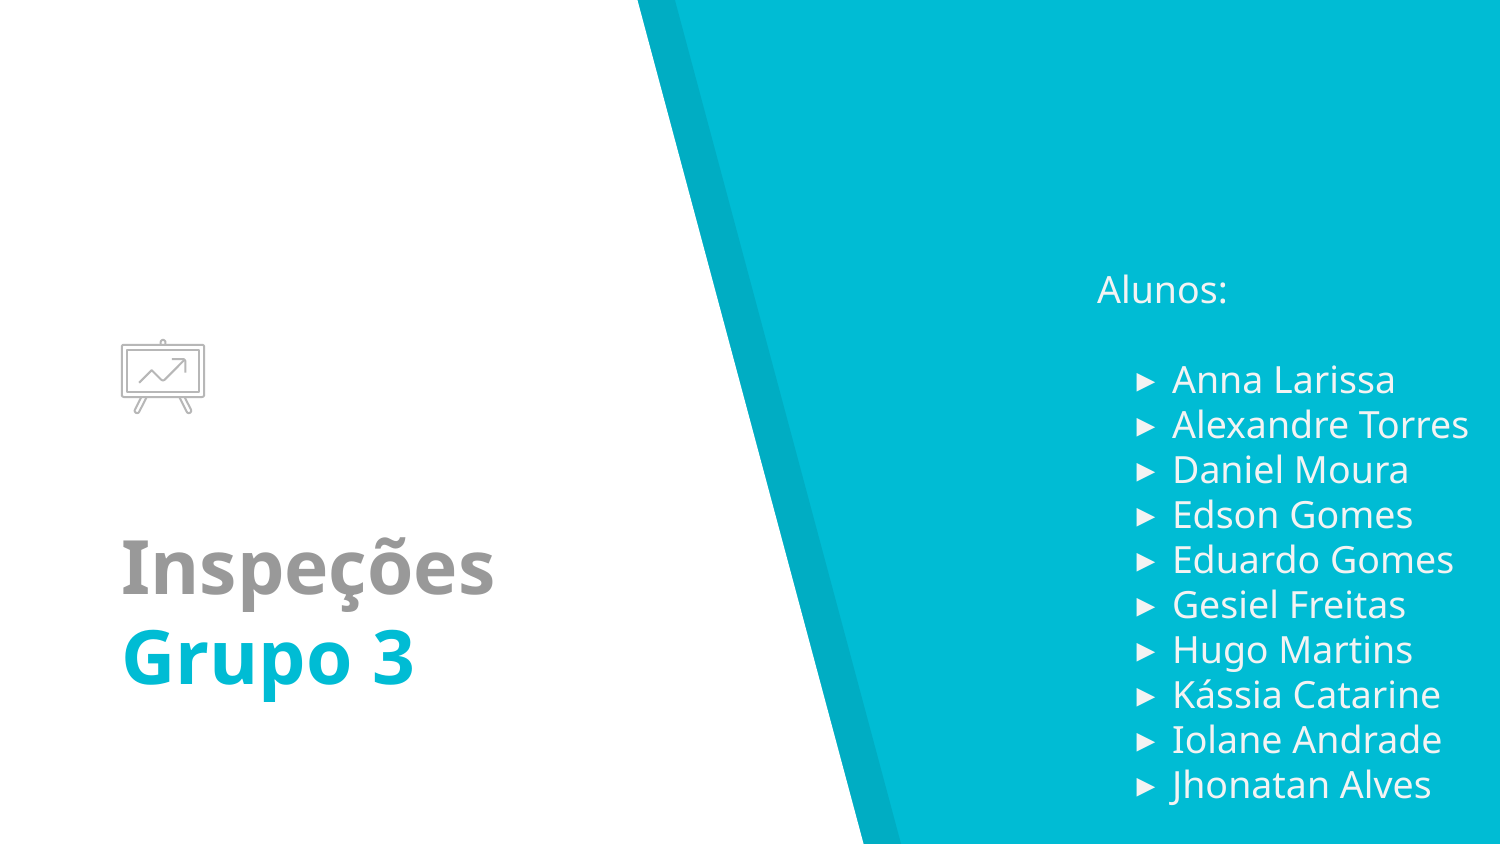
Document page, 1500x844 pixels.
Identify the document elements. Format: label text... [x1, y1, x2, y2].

text_box Alunos: Anna Larissa Alexandre Torres Daniel Moura Edson Gomes Eduardo Gomes Gesiel Freitas Hugo Martins Kássia Catarine Iolane Andrade Jhonatan Alves [1082, 250, 1500, 844]
title Inspeções Grupo 3 [106, 520, 801, 715]
